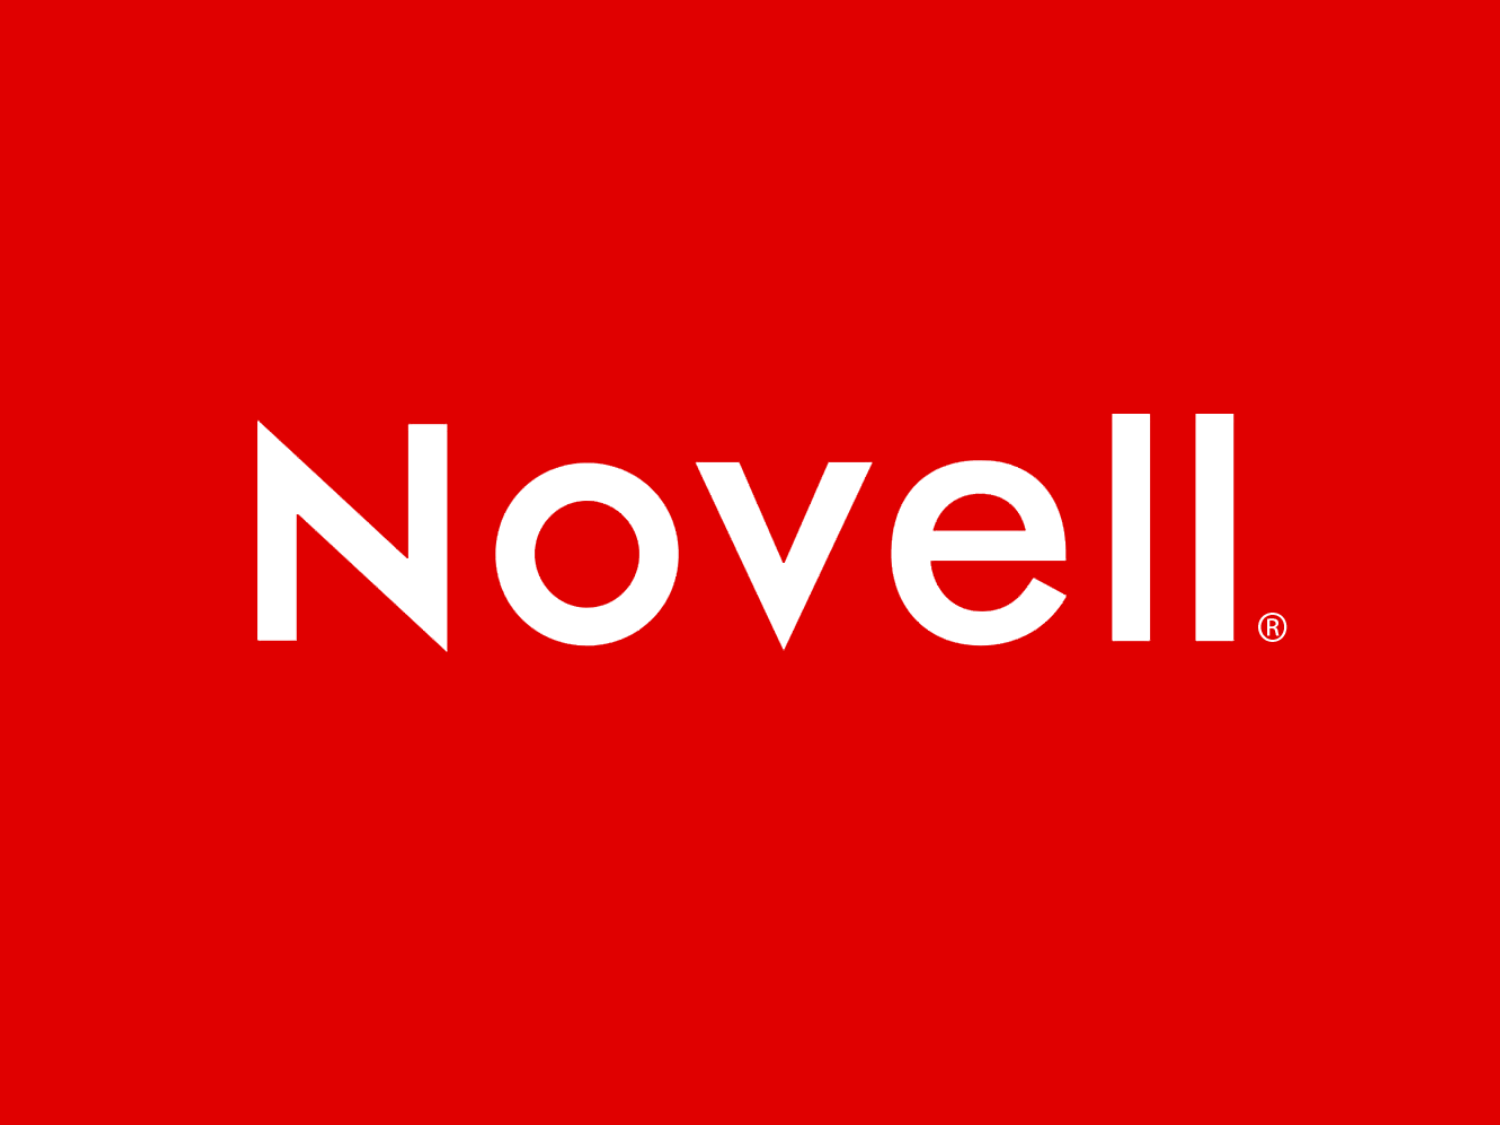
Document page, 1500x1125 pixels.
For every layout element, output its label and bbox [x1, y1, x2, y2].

picture [218, 363, 1327, 694]
